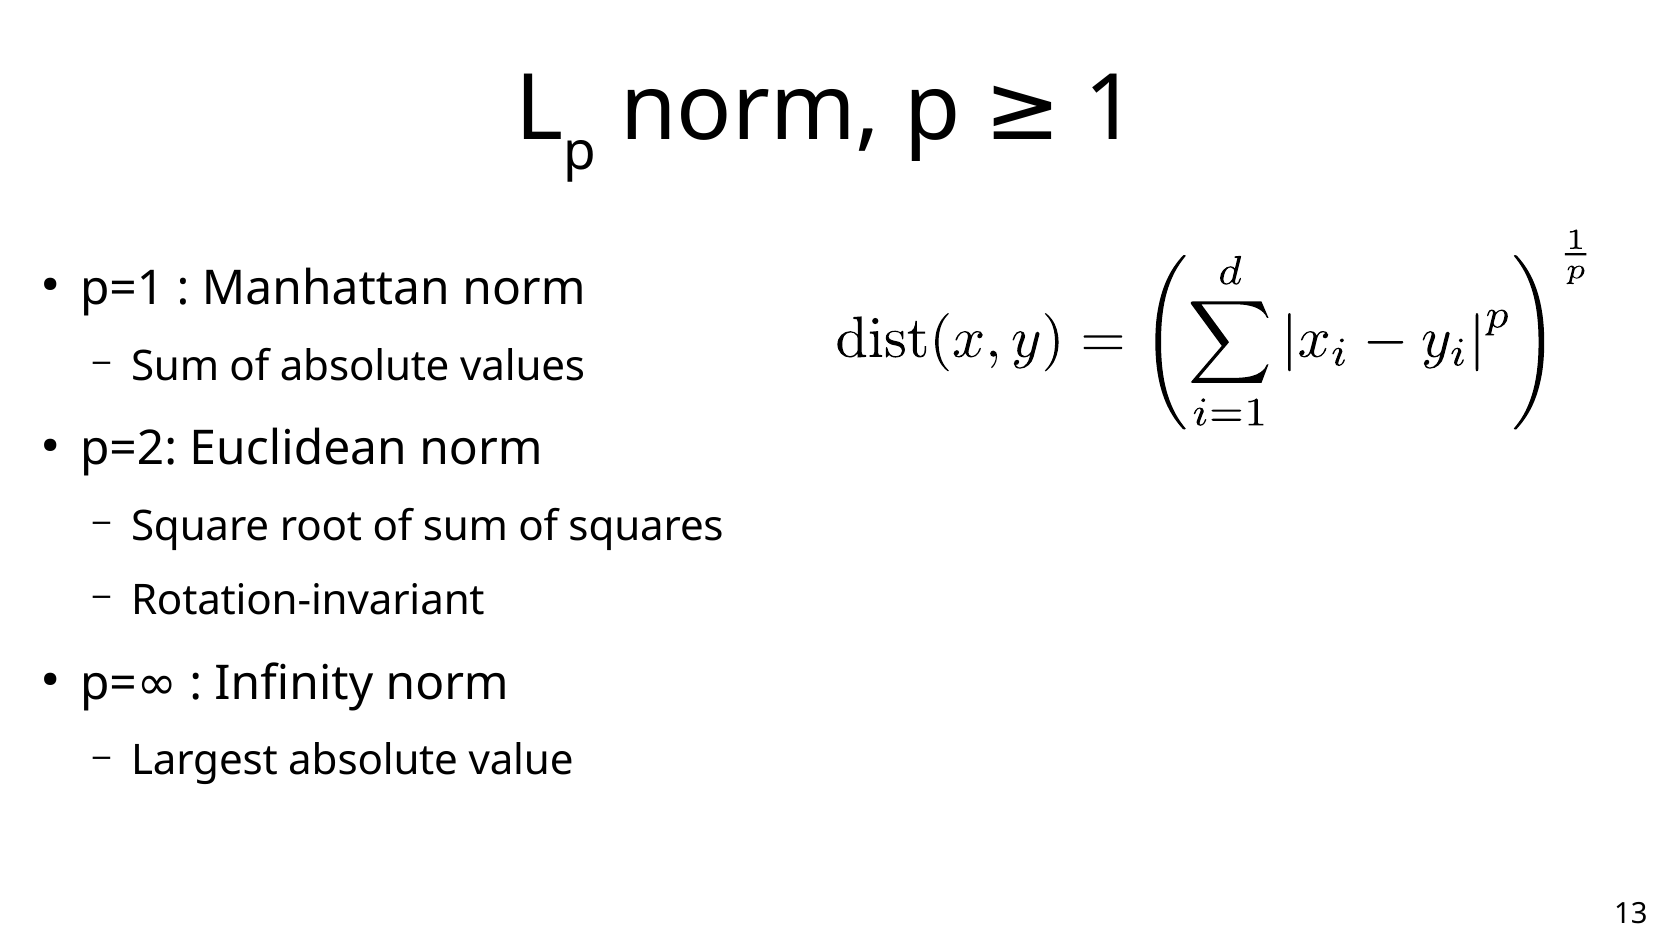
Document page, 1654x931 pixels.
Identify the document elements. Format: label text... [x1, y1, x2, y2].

title Lp norm, p ≥ 1 [82, 1, 1571, 226]
list p=1 : Manhattan norm Sum of absolute values p=2: Euclidean norm Square root of sum of squares Rotation-invariant p=∞ : Infinity norm Largest absolute value [29, 253, 880, 793]
text_box [835, 229, 1587, 430]
